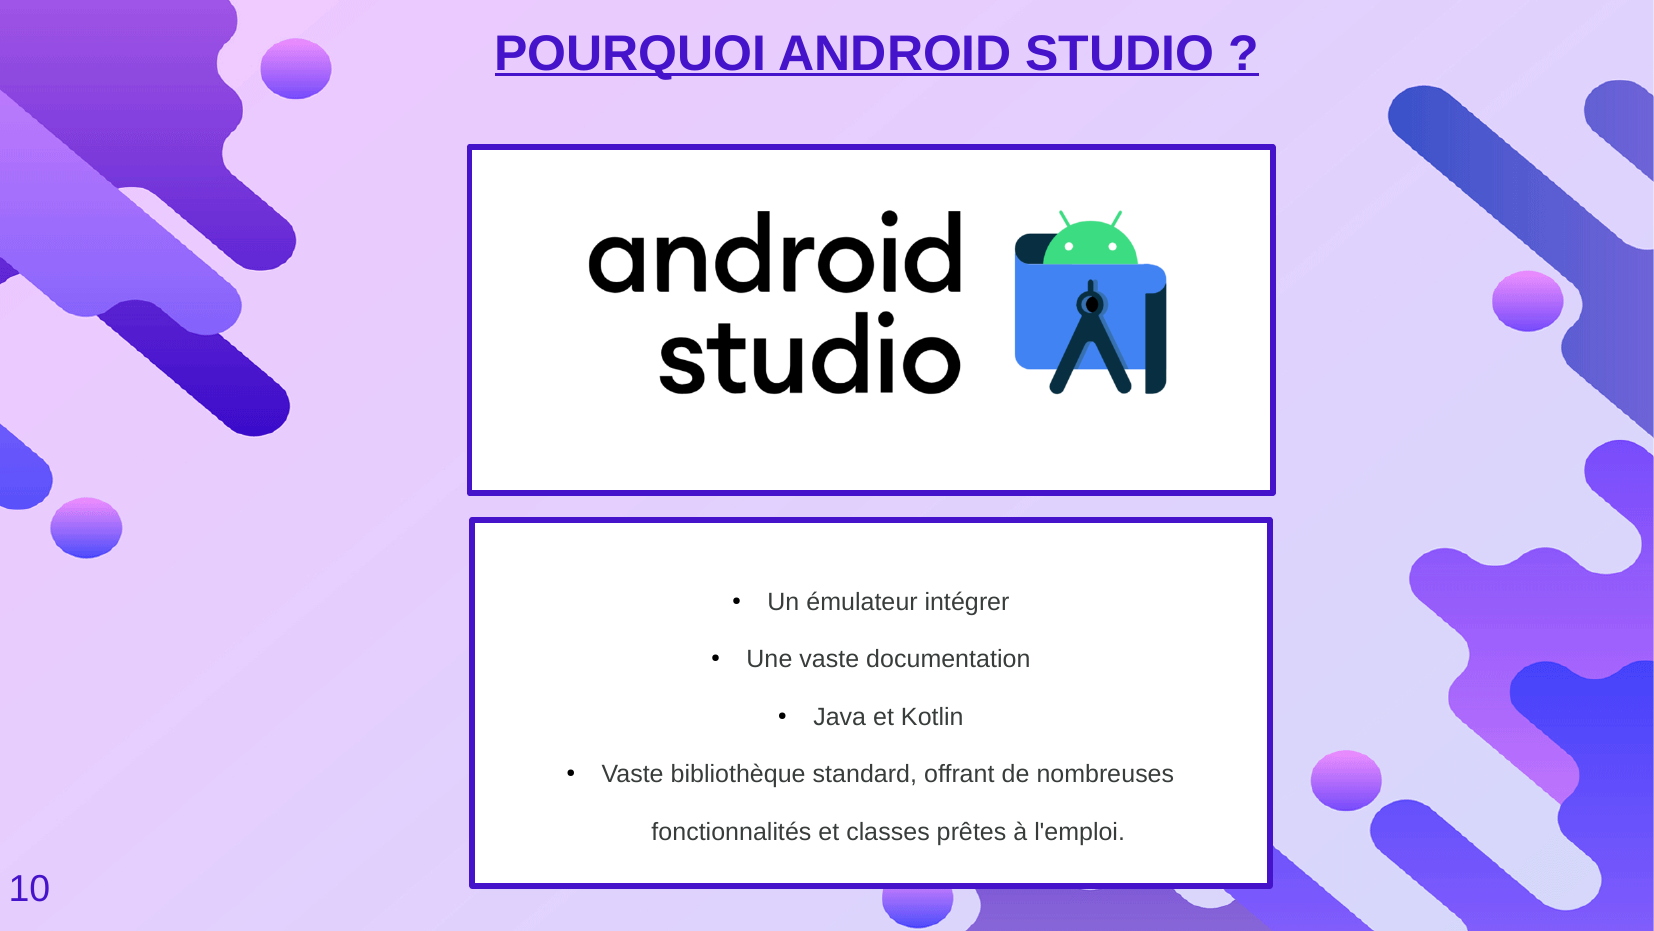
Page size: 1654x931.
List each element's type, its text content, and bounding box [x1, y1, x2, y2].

text_box POURQUOI ANDROID STUDIO ? [360, 17, 1394, 89]
text_box 10 [0, 860, 66, 931]
text_box Un émulateur intégrer Une vaste documentation Java et Kotlin Vaste bibliothèque standard, offrant de nombreuses fonctionnalités et classes prêtes à l'emploi. [472, 519, 1270, 886]
picture [0, 0, 1654, 931]
